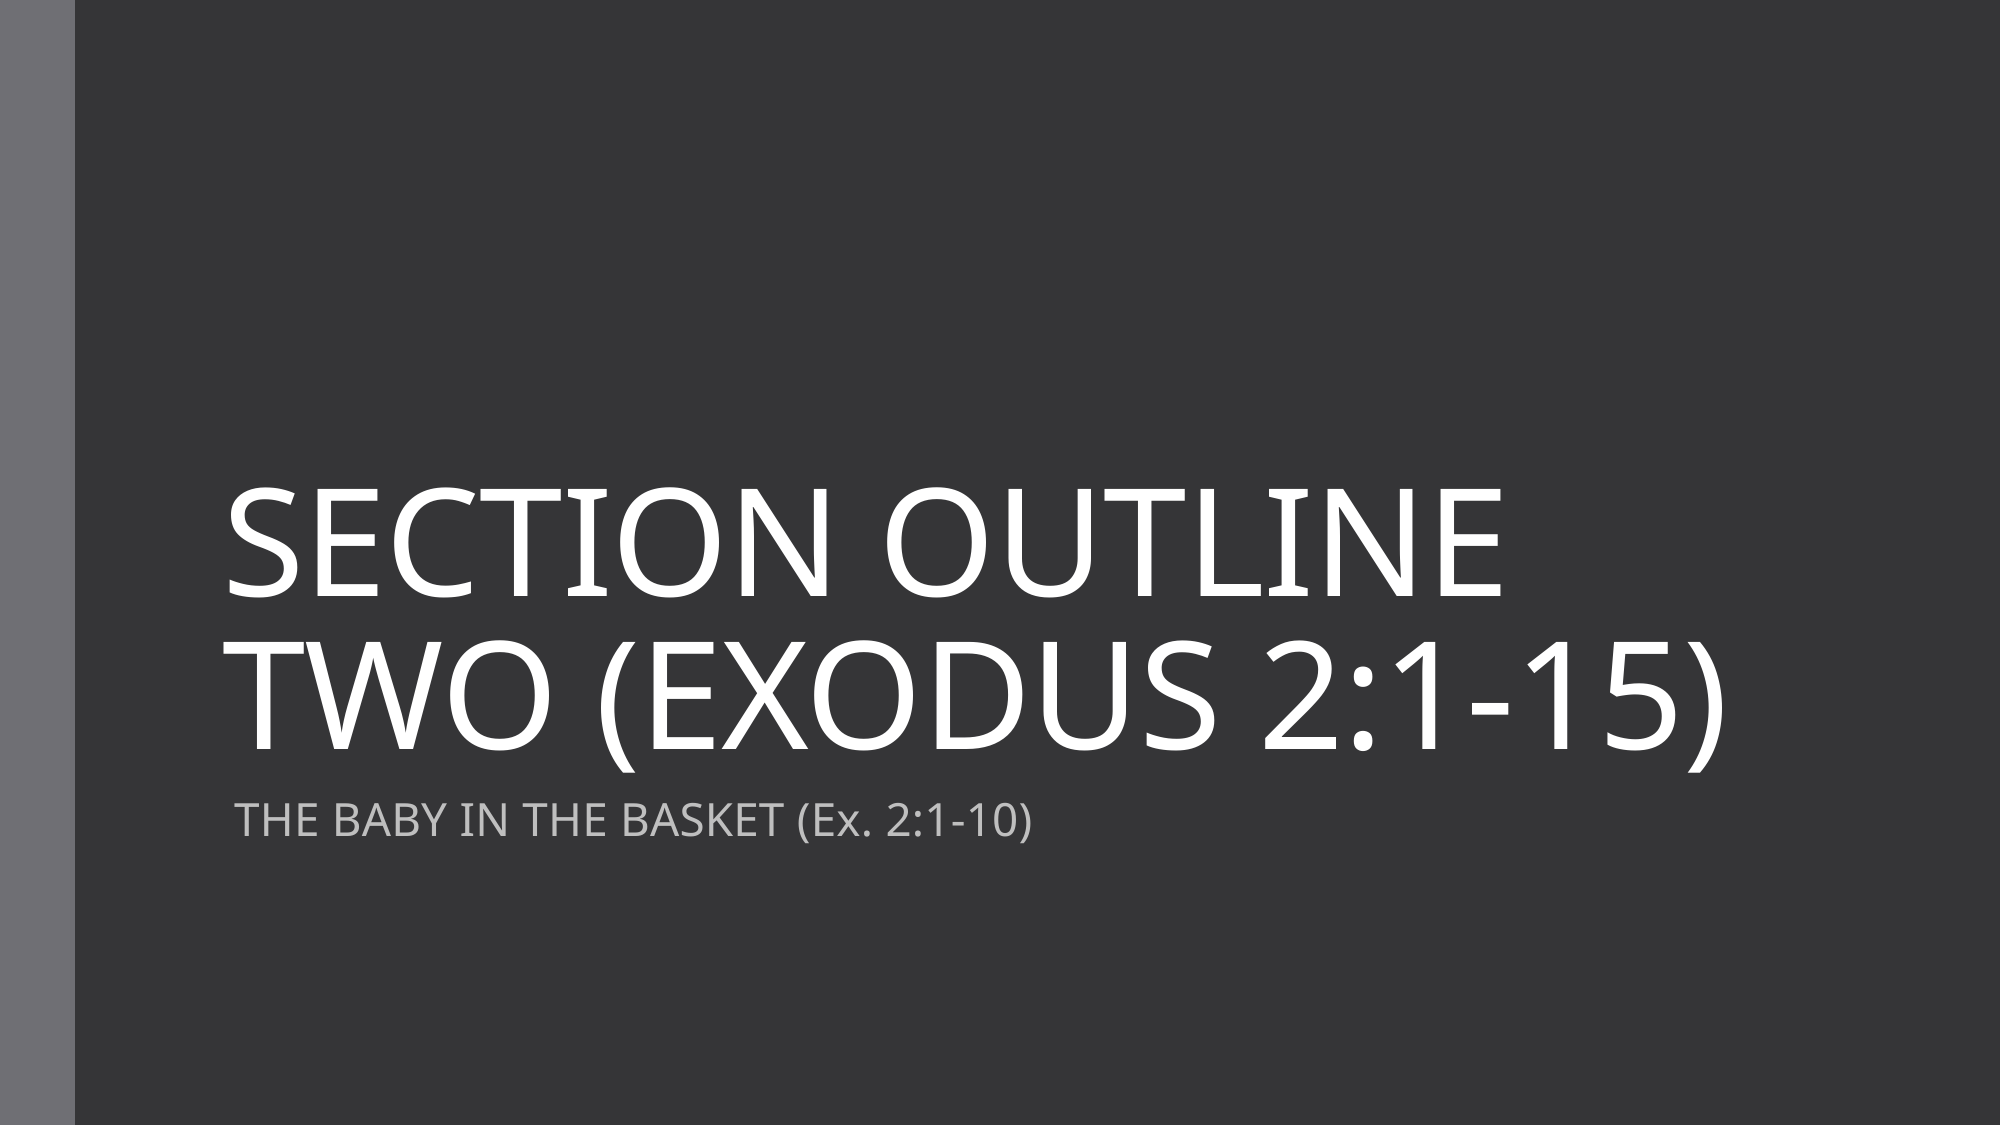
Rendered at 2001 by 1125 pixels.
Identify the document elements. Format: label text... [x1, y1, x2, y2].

subtitle THE BABY IN THE BASKET (Ex. 2:1-10) [206, 787, 1752, 1066]
title SECTION OUTLINE TWO (EXODUS 2:1-15) [206, 124, 1752, 787]
